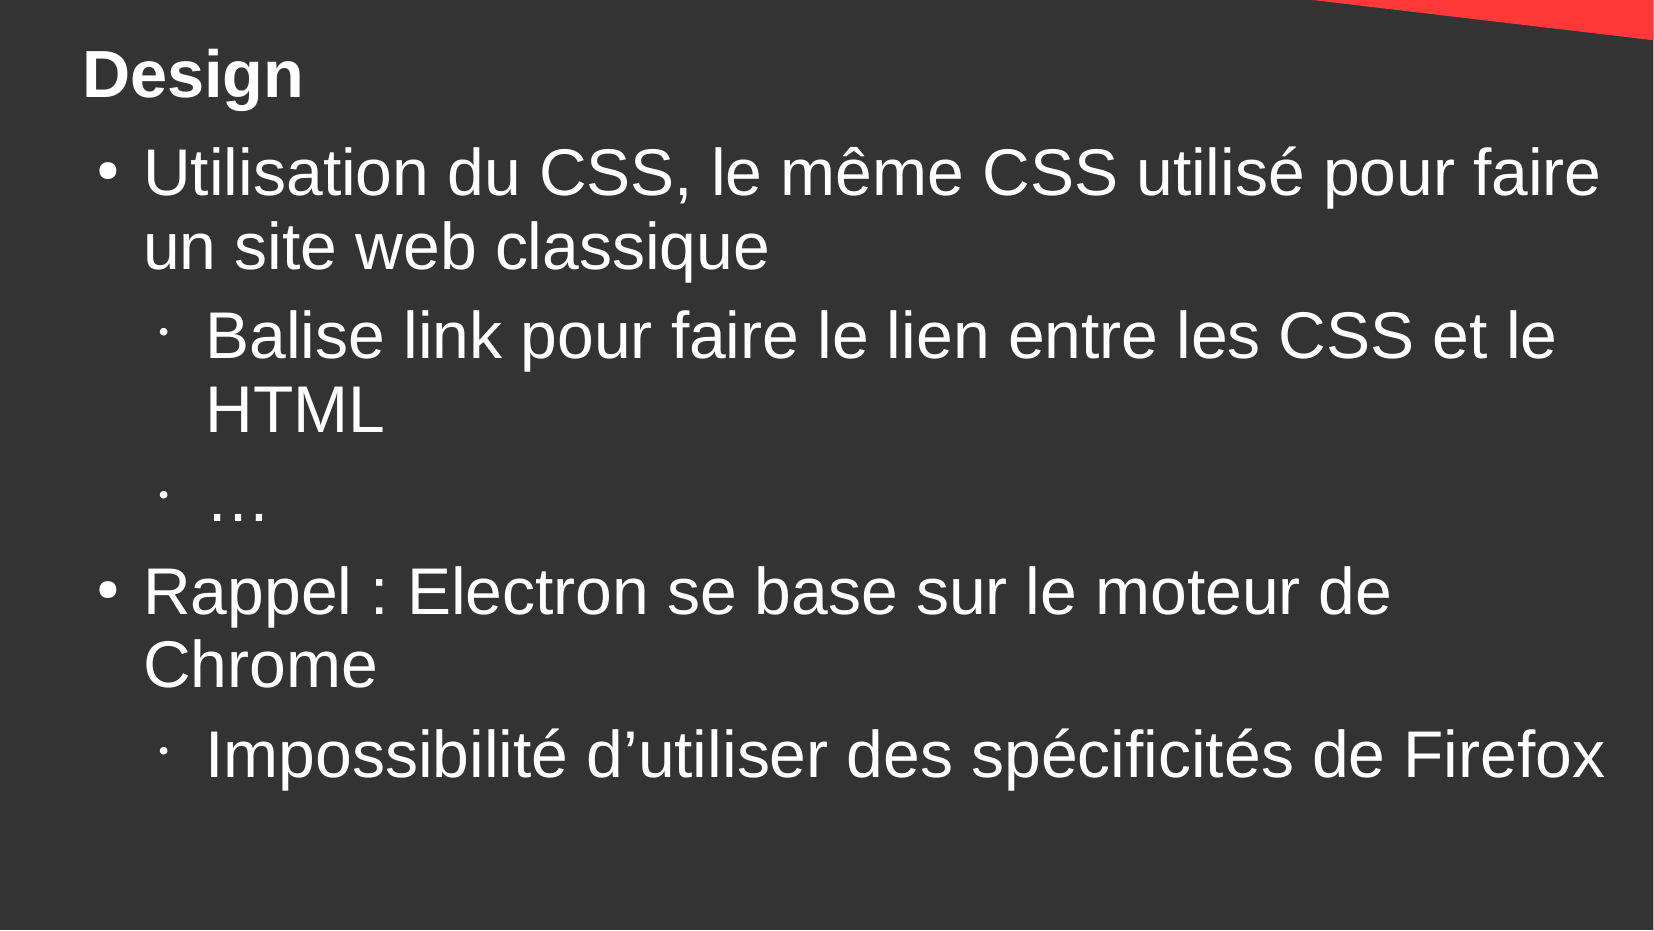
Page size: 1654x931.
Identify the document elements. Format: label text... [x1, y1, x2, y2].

list Utilisation du CSS, le même CSS utilisé pour faire un site web classique Balise link pour faire le lien entre les CSS et le HTML … Rappel : Electron se base sur le moteur de Chrome Impossibilité d’utiliser des spécificités de Firefox [80, 135, 1619, 857]
title Design [82, 37, 1571, 112]
text_box [1312, 0, 1654, 41]
